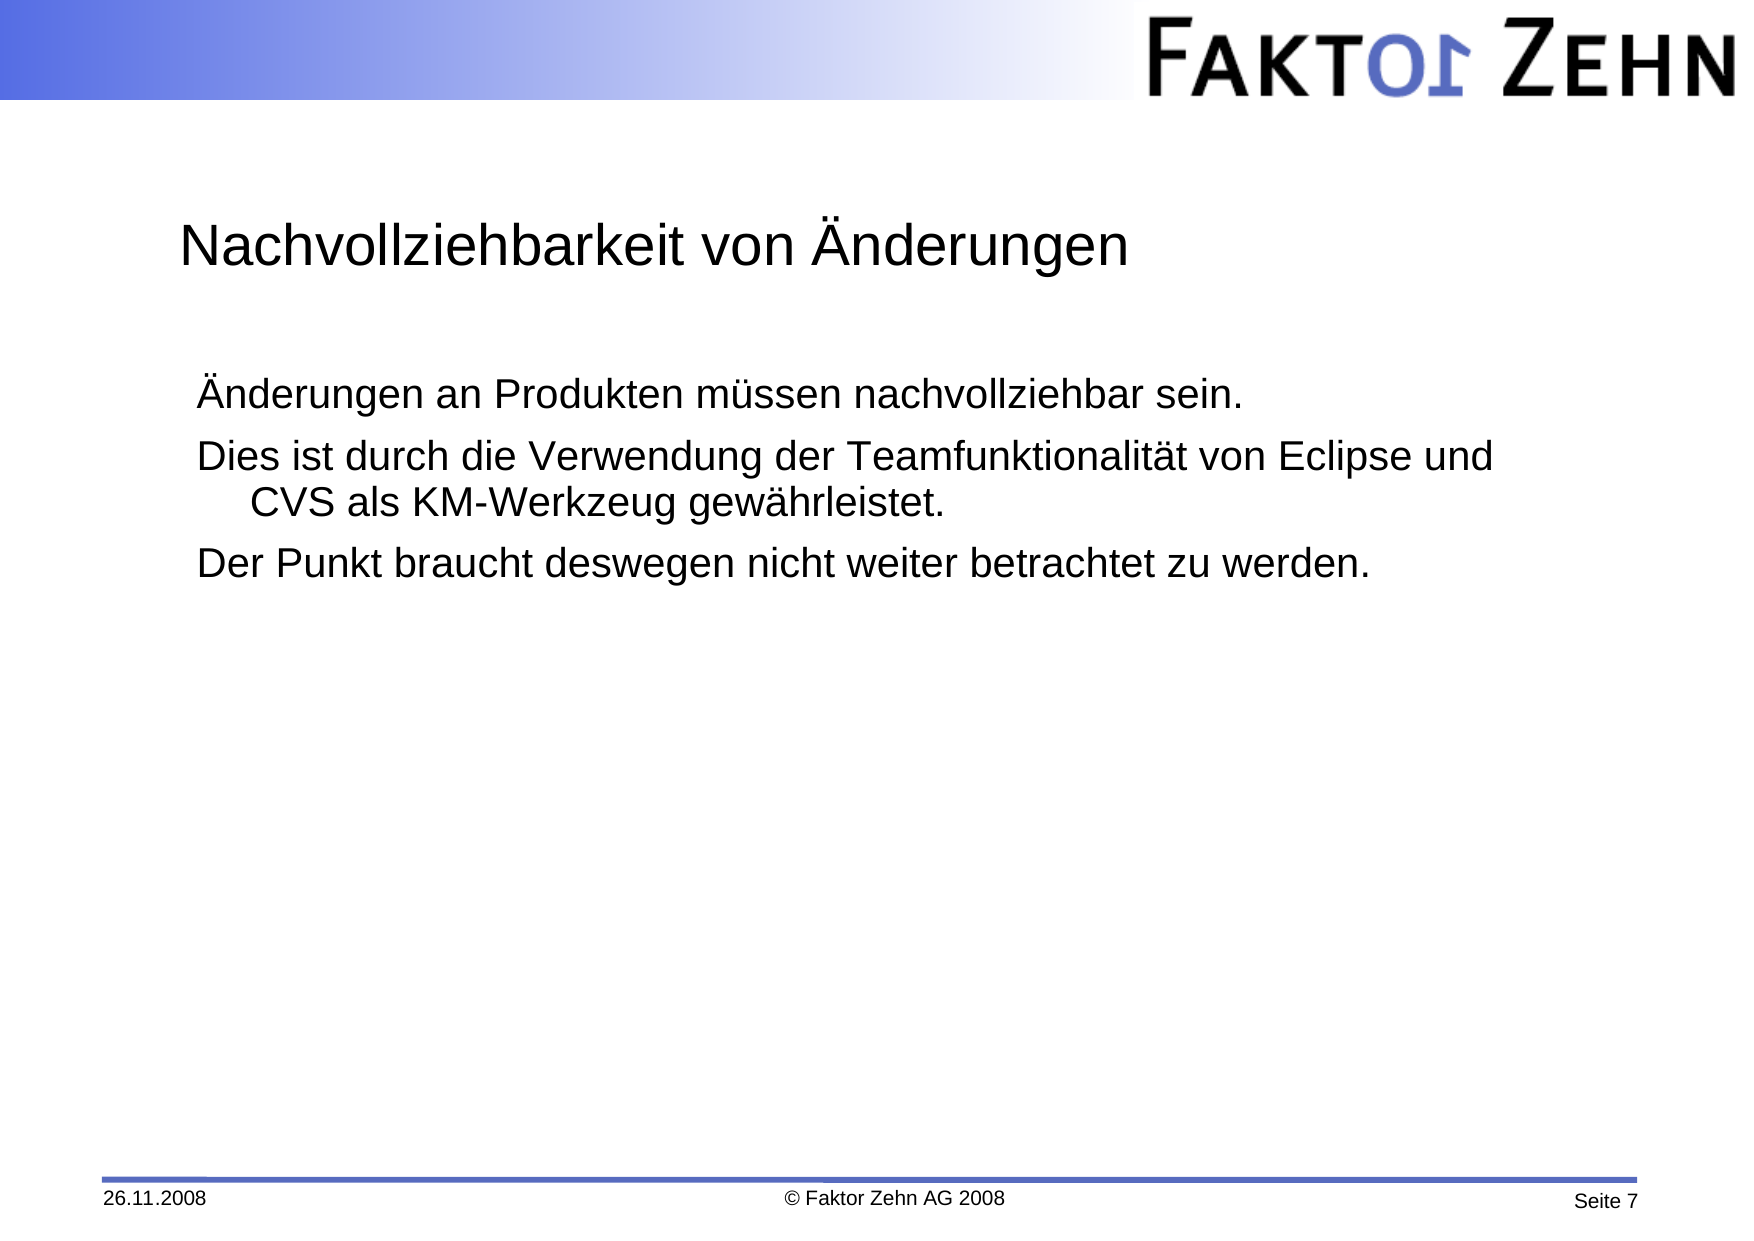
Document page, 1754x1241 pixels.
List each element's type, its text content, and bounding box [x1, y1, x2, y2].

title Nachvollziehbarkeit von Änderungen [179, 142, 1576, 349]
list Änderungen an Produkten müssen nachvollziehbar sein. Dies ist durch die Verwendung der Teamfunktionalität von Eclipse und CVS als KM-Werkzeug gewährleistet. Der Punkt braucht deswegen nicht weiter betrachtet zu werden. [179, 371, 1576, 1078]
picture [1133, 2, 1749, 105]
